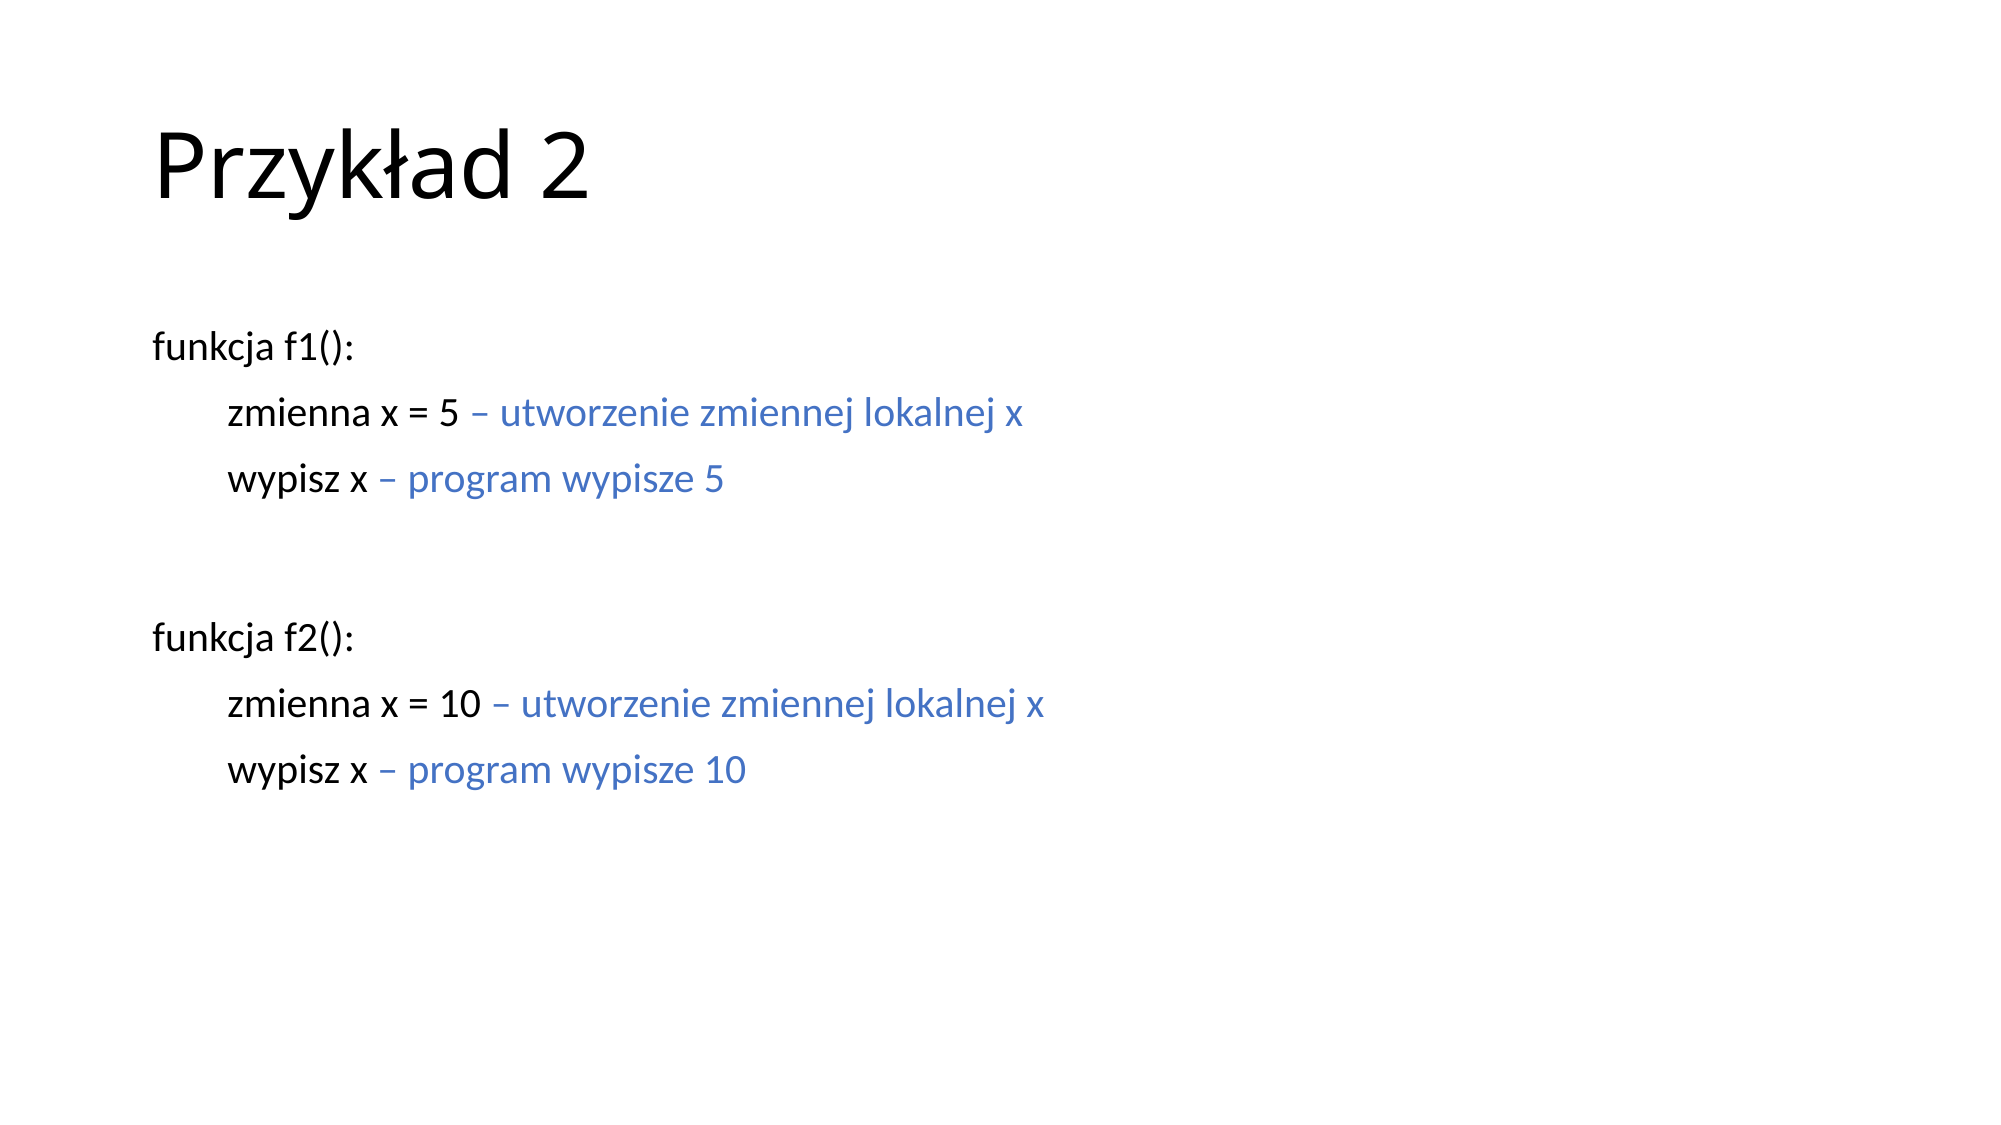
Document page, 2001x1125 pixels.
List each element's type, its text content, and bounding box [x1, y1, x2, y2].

text_box funkcja f2(): zmienna x = 10 – utworzenie zmiennej lokalnej x wypisz x – program wypisze 10 [137, 608, 1148, 826]
list funkcja f1(): zmienna x = 5 – utworzenie zmiennej lokalnej x wypisz x – program wypisze 5 [137, 317, 1118, 535]
title Przykład 2 [137, 59, 1863, 278]
